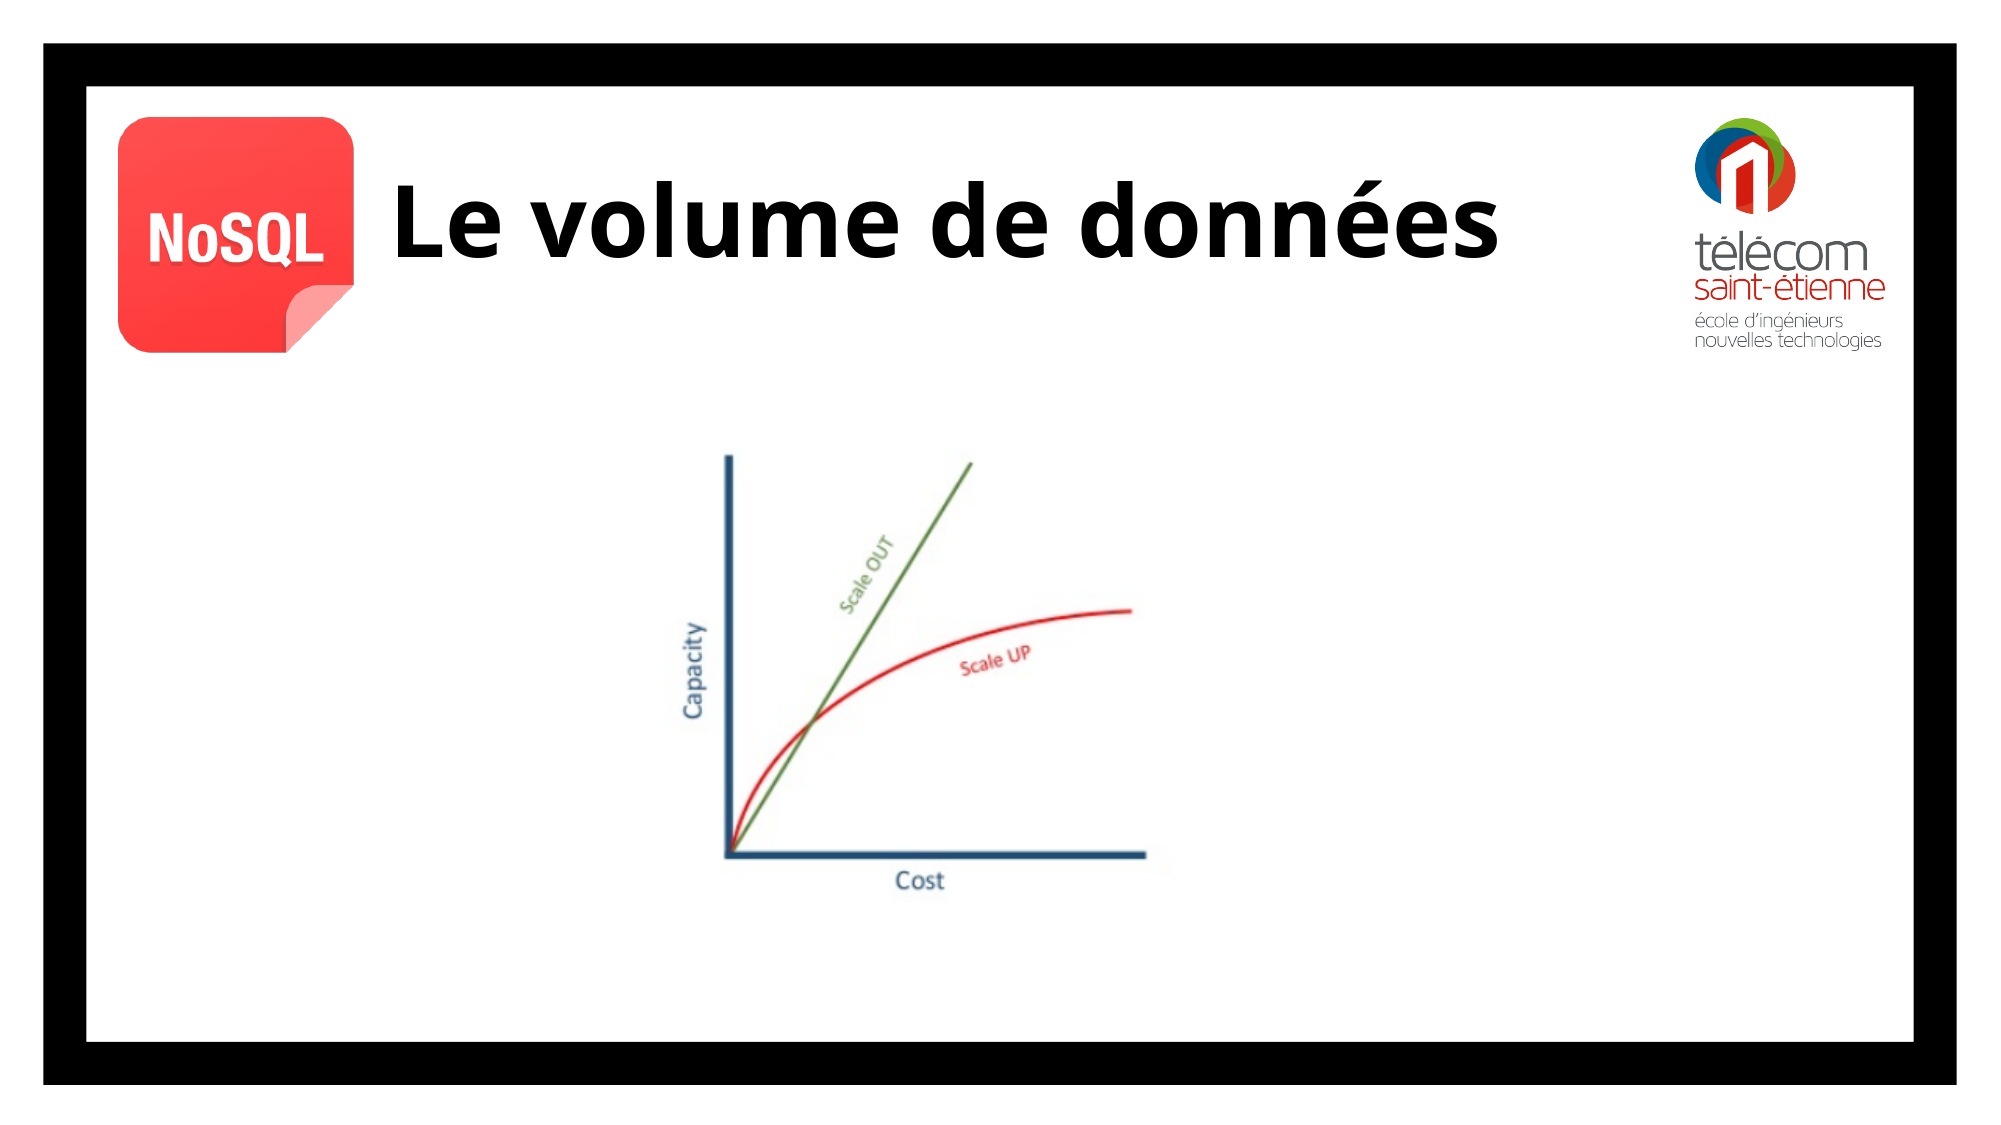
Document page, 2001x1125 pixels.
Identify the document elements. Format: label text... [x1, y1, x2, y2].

picture [638, 419, 1190, 903]
picture [101, 100, 370, 369]
title Le volume de données [370, 138, 1695, 304]
picture [1695, 118, 1885, 351]
